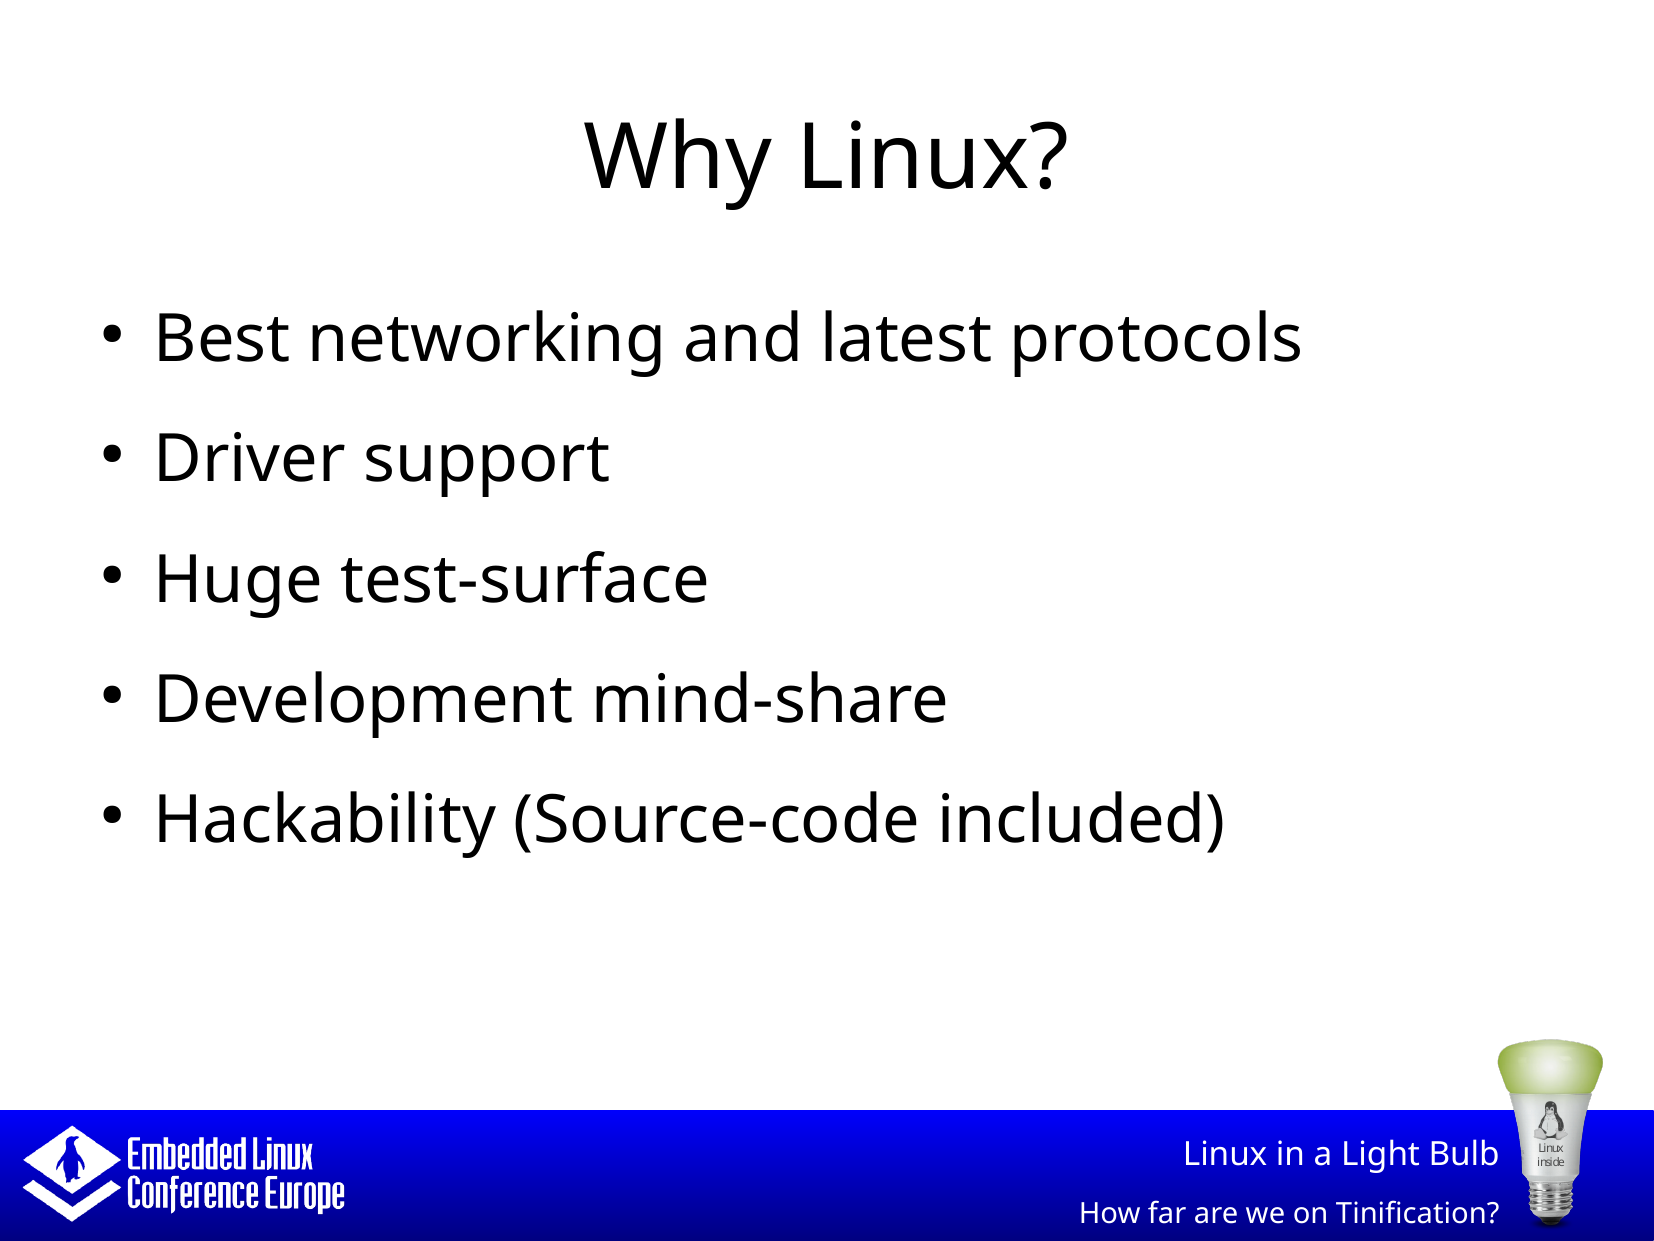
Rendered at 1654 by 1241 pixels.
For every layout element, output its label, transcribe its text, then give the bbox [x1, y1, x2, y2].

picture [18, 1120, 349, 1226]
list Best networking and latest protocols Driver support Huge test-surface Development mind-share Hackability (Source-code included) [82, 290, 1571, 1010]
title Why Linux? [82, 49, 1571, 257]
